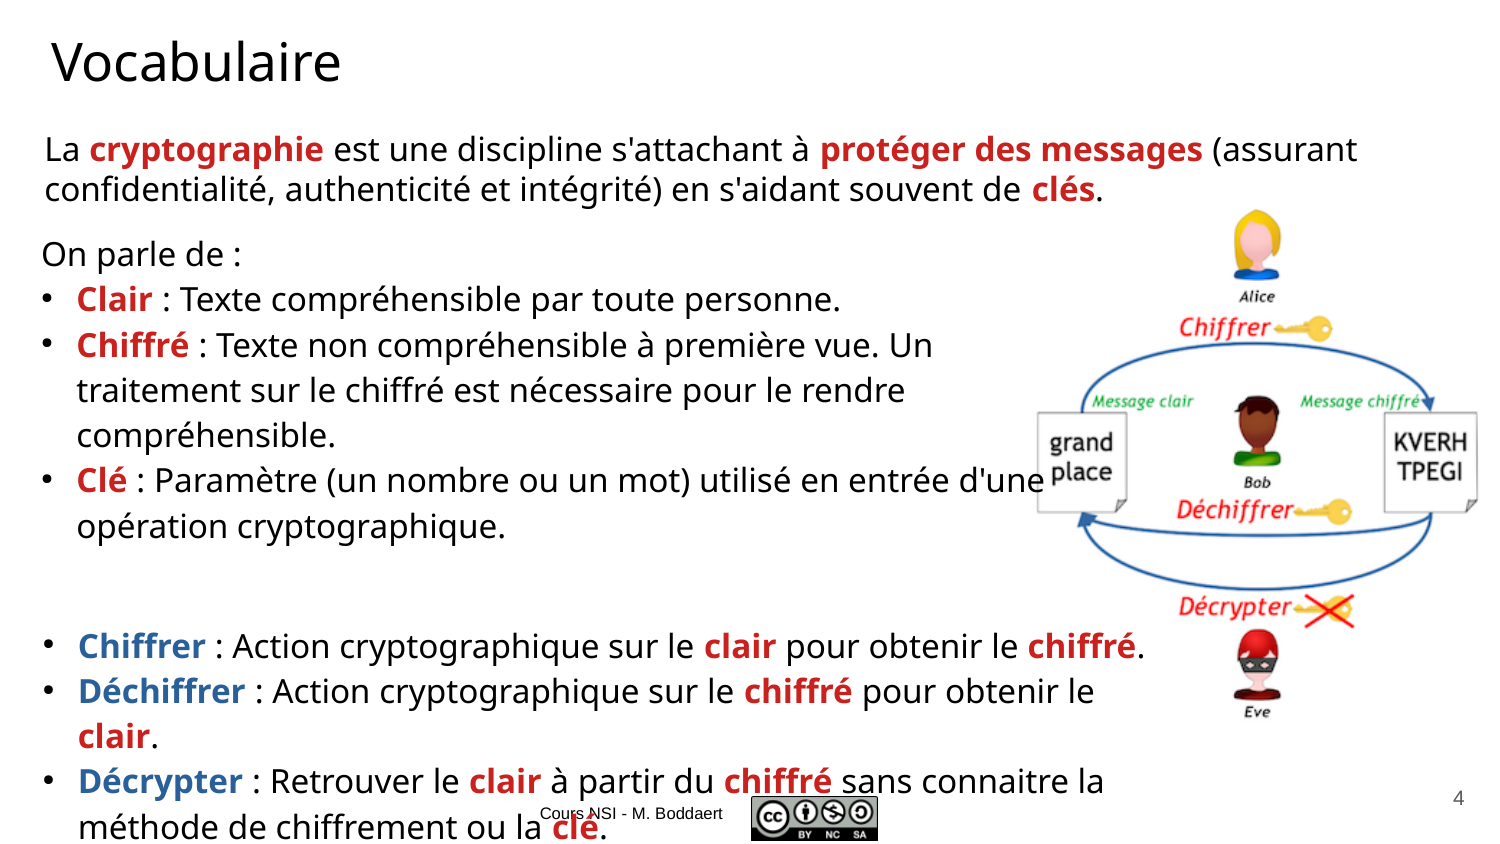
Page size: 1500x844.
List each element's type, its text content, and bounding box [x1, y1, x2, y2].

slide_number <numéro> [1389, 764, 1480, 830]
text_box La cryptographie est une discipline s'attachant à protéger des messages (assurant confidentialité, authenticité et intégrité) en s'aidant souvent de clés. [29, 120, 1477, 207]
text_box On parle de : Clair : Texte compréhensible par toute personne. Chiffré : Texte non compréhensible à première vue. Un traitement sur le chiffré est nécessaire pour le rendre compréhensible. Clé : Paramètre (un nombre ou un mot) utilisé en entrée d'une opération cryptographique. [26, 223, 1123, 473]
title Vocabulaire [51, 13, 1449, 108]
text_box Chiffrer : Action cryptographique sur le clair pour obtenir le chiffré. Déchiffrer : Action cryptographique sur le chiffré pour obtenir le clair. Décrypter : Retrouver le clair à partir du chiffré sans connaitre la méthode de chiffrement ou la clé. [27, 615, 1182, 786]
picture [751, 796, 878, 841]
picture [1014, 209, 1500, 727]
